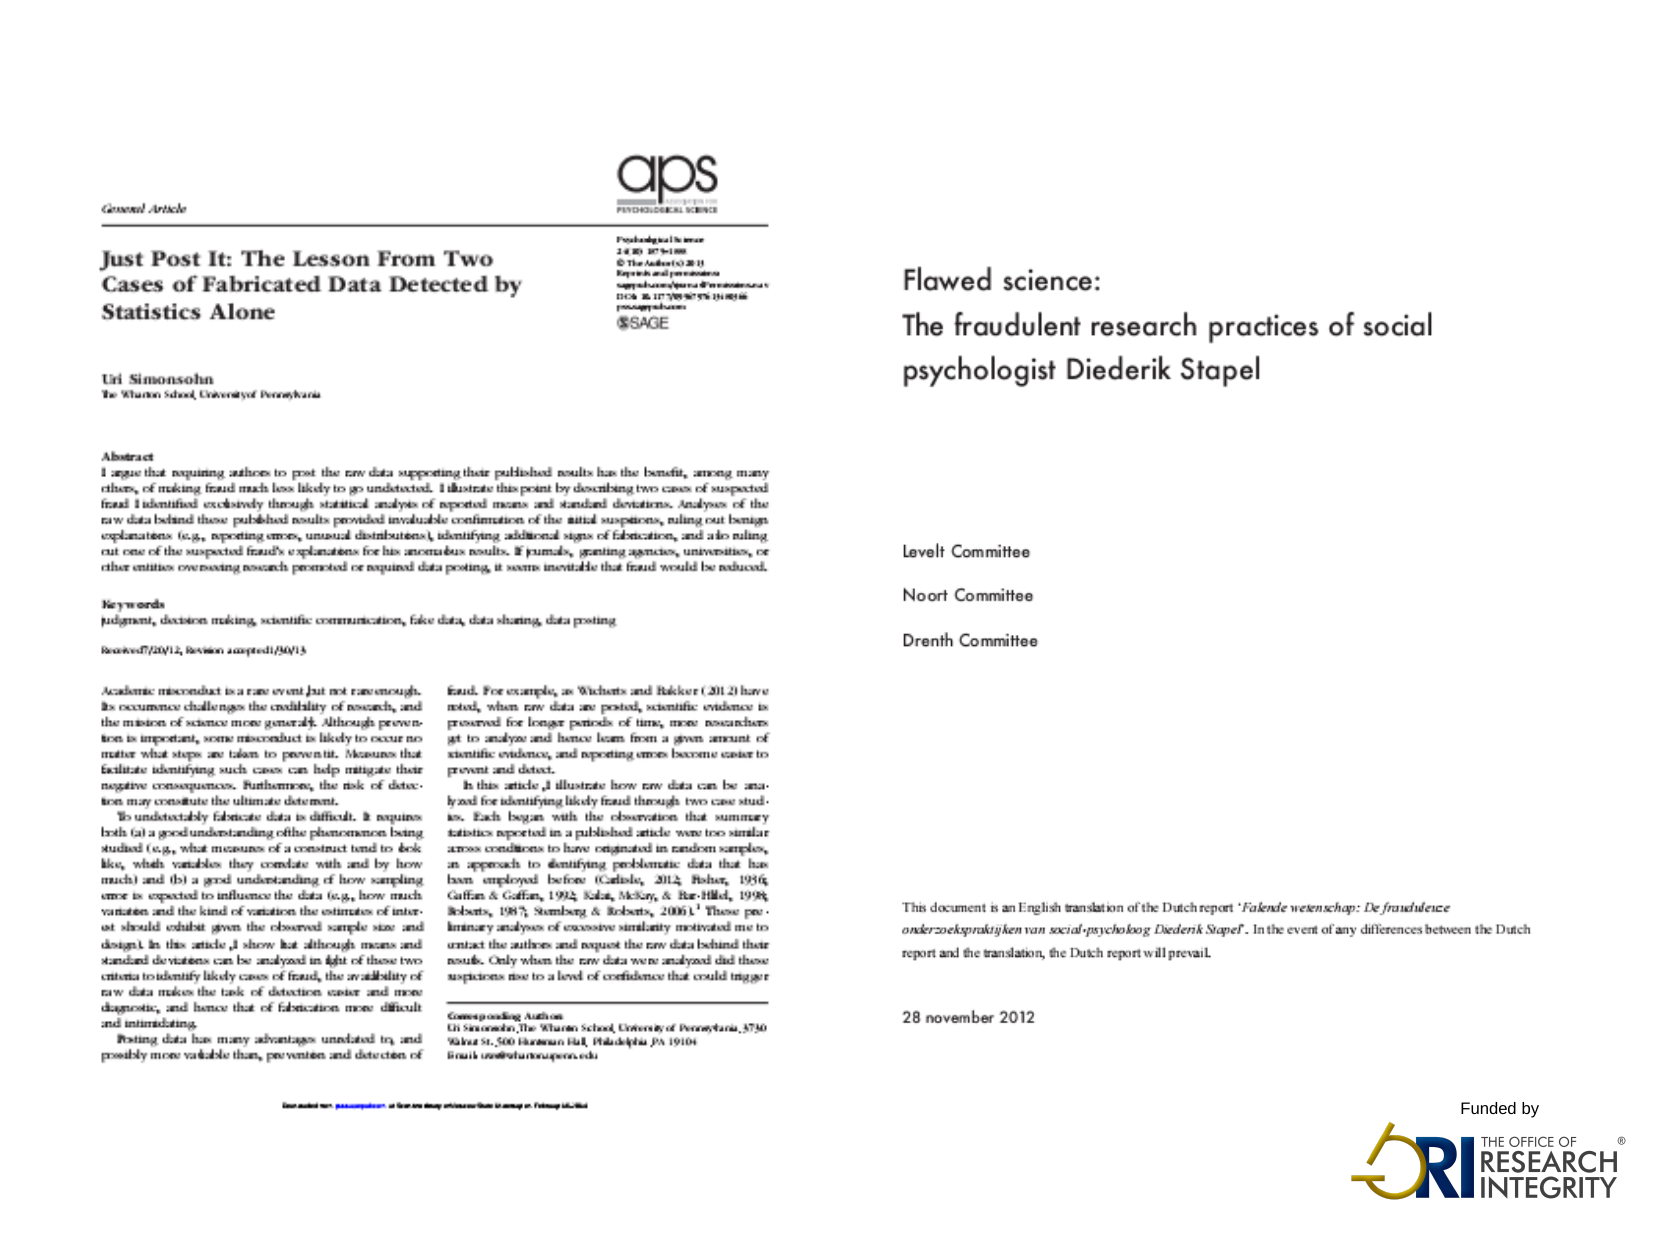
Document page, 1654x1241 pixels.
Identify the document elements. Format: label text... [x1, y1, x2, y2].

text_box Funded by [1380, 1091, 1621, 1126]
picture [45, 20, 1636, 1216]
